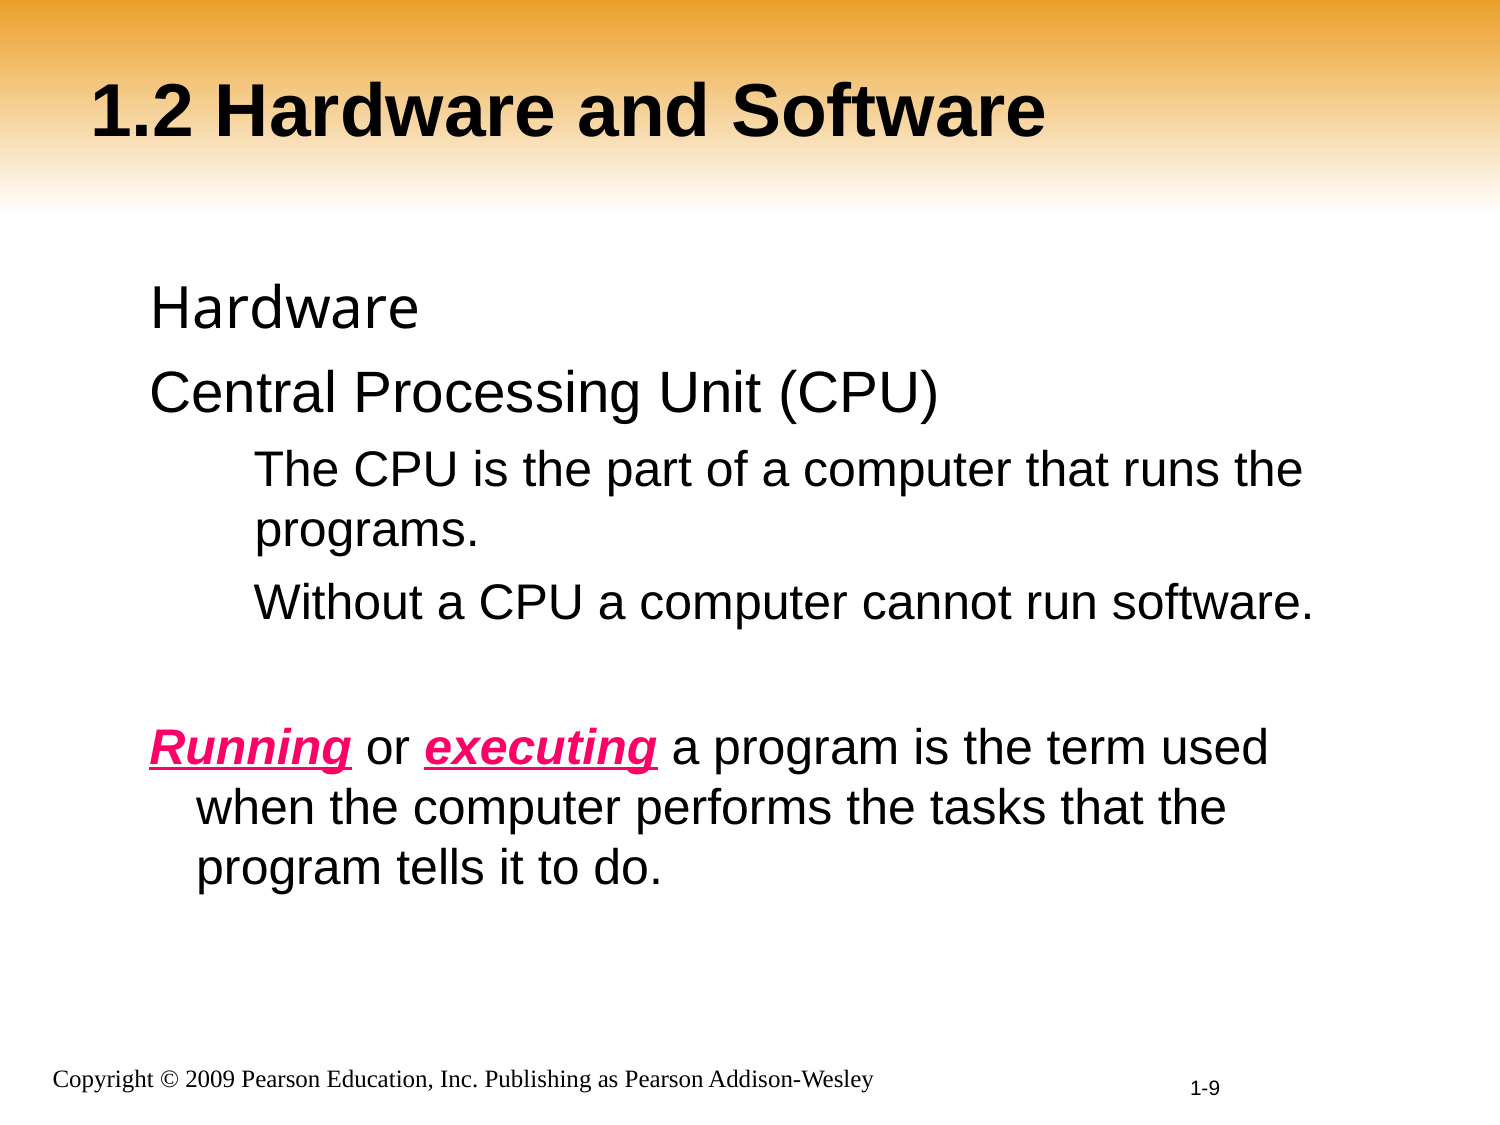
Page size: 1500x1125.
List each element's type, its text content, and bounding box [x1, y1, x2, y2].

title 1.2 Hardware and Software [75, 12, 1438, 201]
list Hardware Central Processing Unit (CPU) The CPU is the part of a computer that runs the programs. Without a CPU a computer cannot run software. Running or executing a program is the term used when the computer performs the tasks that the program tells it to do. [87, 262, 1388, 976]
text_box 1- [1175, 1049, 1488, 1125]
